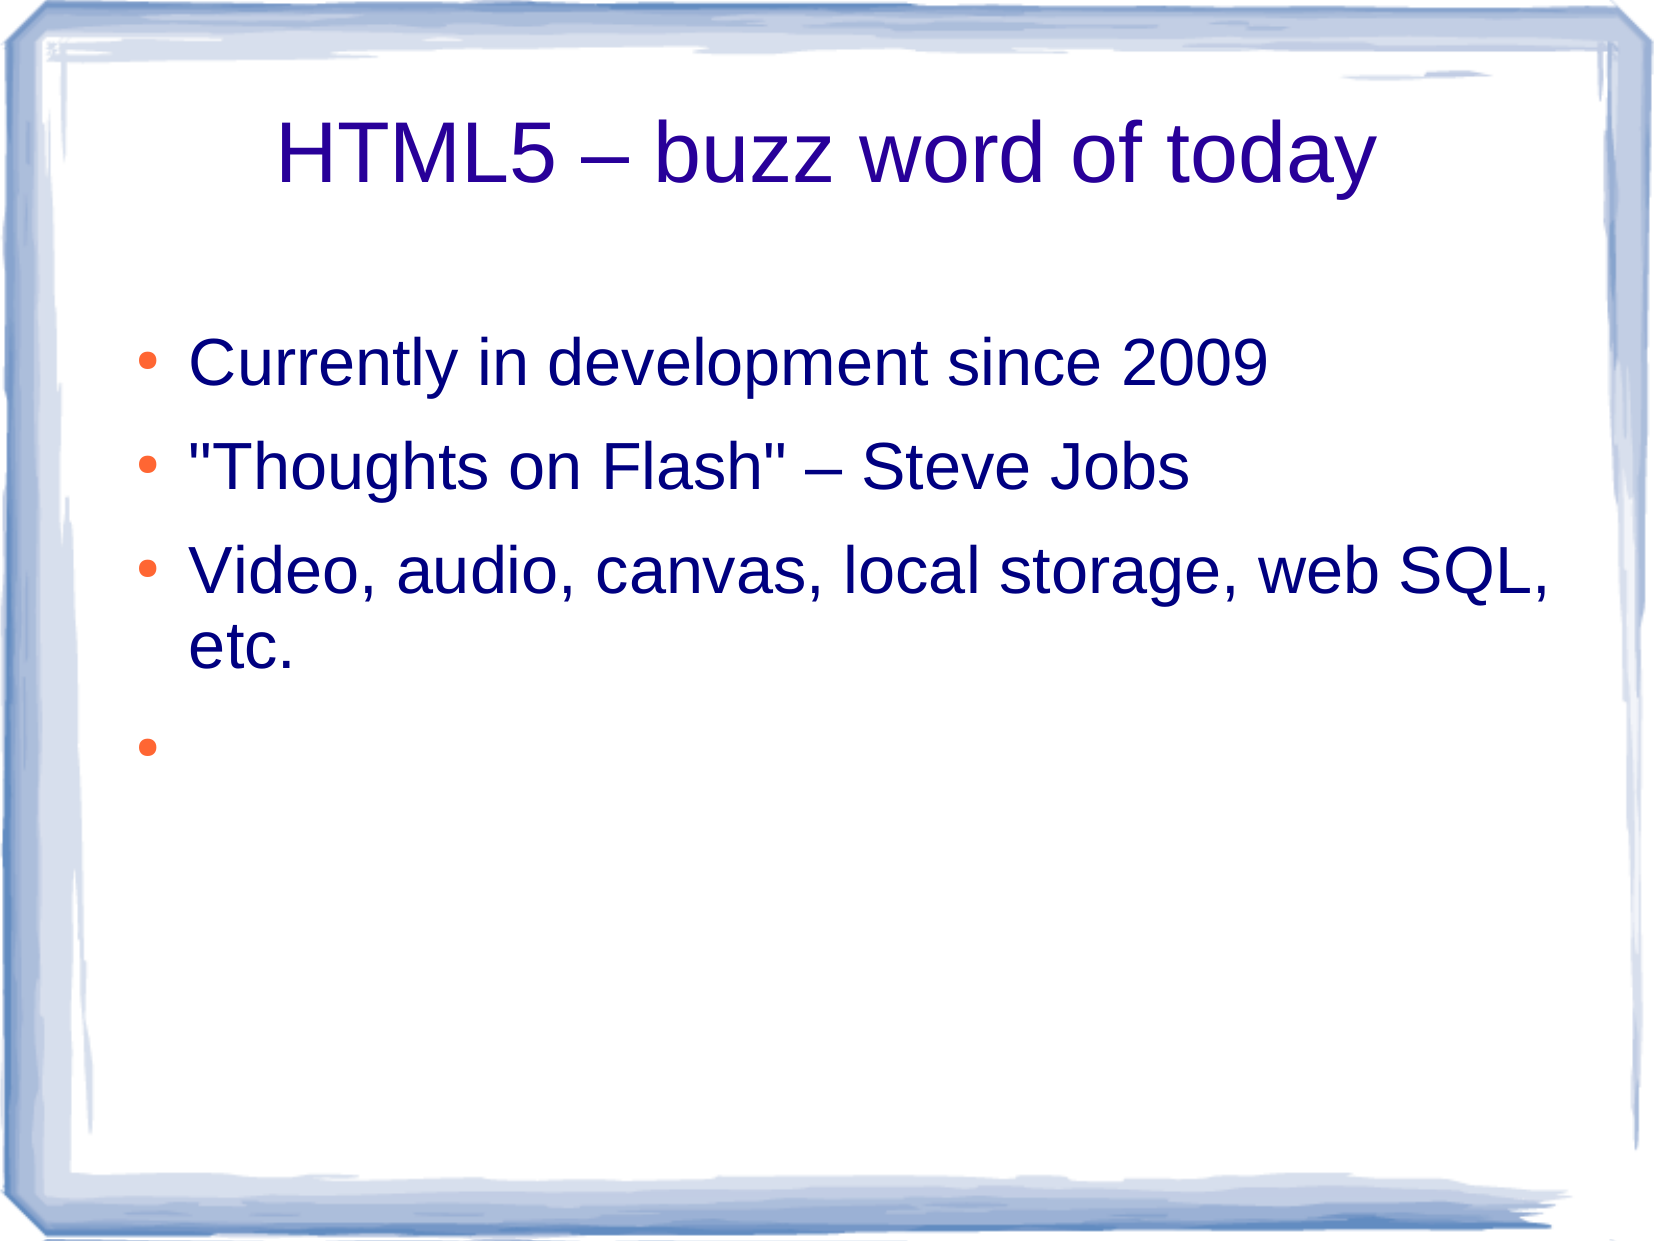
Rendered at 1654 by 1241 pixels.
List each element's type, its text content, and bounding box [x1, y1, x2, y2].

picture [0, 0, 1654, 1241]
title HTML5 – buzz word of today [82, 49, 1571, 257]
list Currently in development since 2009 "Thoughts on Flash" – Steve Jobs Video, audio, canvas, local storage, web SQL, etc. [118, 324, 1571, 1004]
